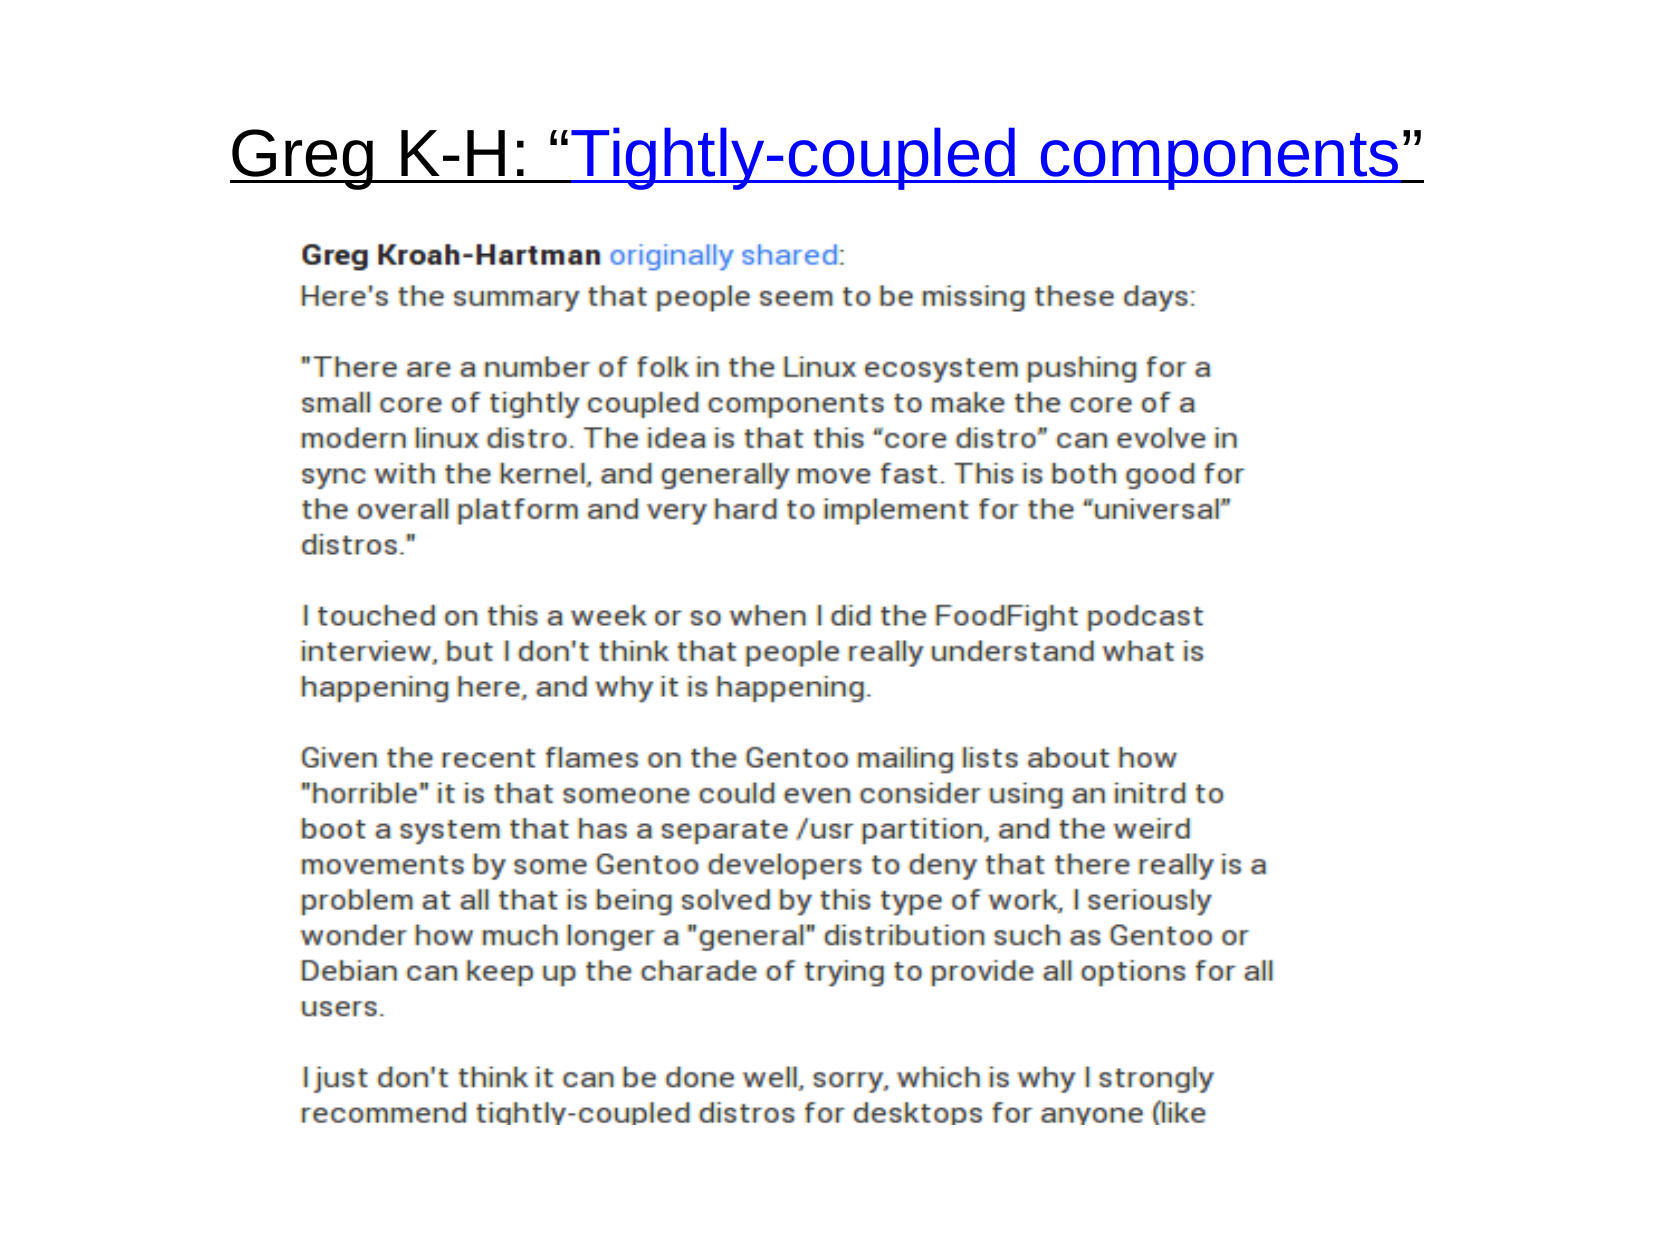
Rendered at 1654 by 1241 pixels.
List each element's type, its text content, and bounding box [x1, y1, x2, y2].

picture [272, 239, 1324, 1126]
title Greg K-H: “Tightly-coupled components” [82, 49, 1571, 257]
